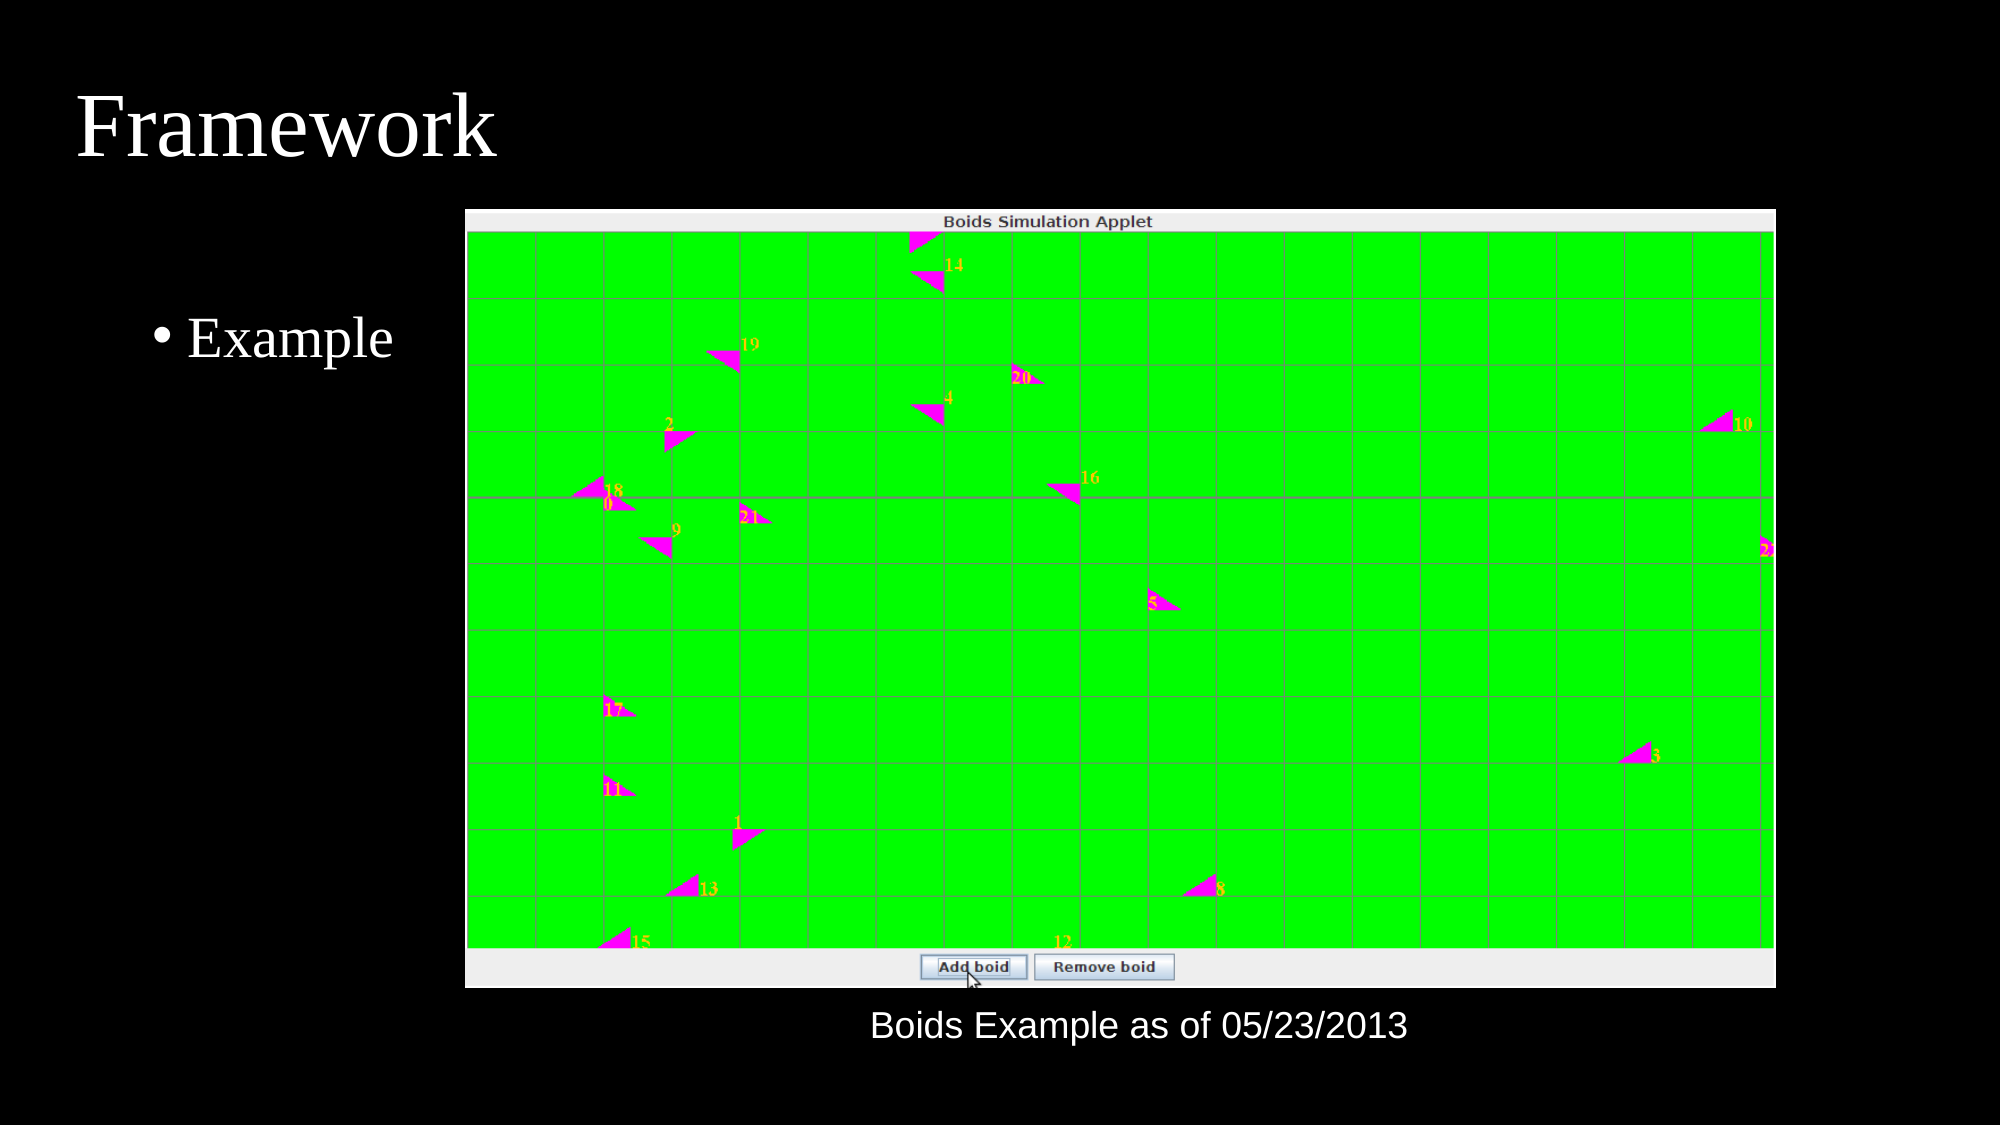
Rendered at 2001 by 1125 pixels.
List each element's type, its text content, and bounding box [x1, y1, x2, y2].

picture [465, 209, 1776, 988]
text_box Boids Example as of 05/23/2013 [854, 993, 1424, 1050]
text_box Example [137, 299, 1863, 1014]
text_box Framework [60, 18, 1786, 236]
